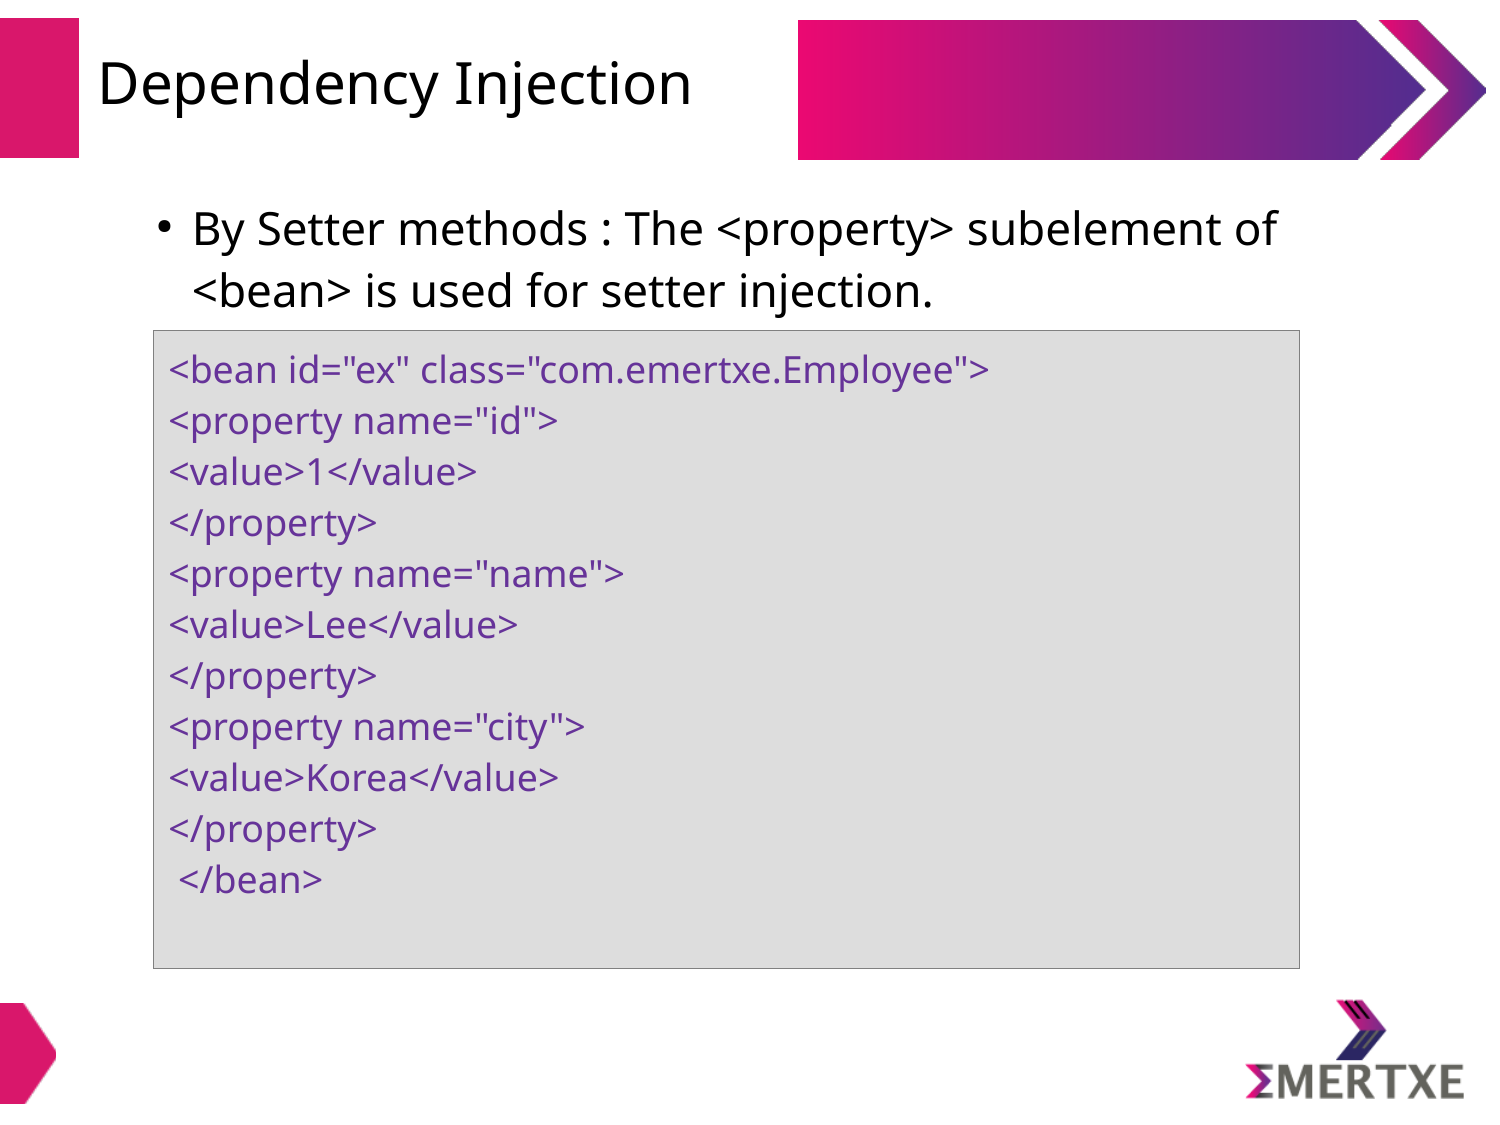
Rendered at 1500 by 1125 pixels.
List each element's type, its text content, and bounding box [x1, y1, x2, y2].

text_box <bean id="ex" class="com.emertxe.Employee"> <property name="id"> <value>1</value> </property> <property name="name"> <value>Lee</value> </property> <property name="city"> <value>Korea</value> </property> </bean> [153, 330, 1300, 969]
text_box By Setter methods : The <property> subelement of <bean> is used for setter injection. [35, 188, 1430, 981]
picture [1245, 996, 1465, 1099]
text_box Dependency Injection [82, 35, 768, 119]
picture [798, 20, 1486, 160]
